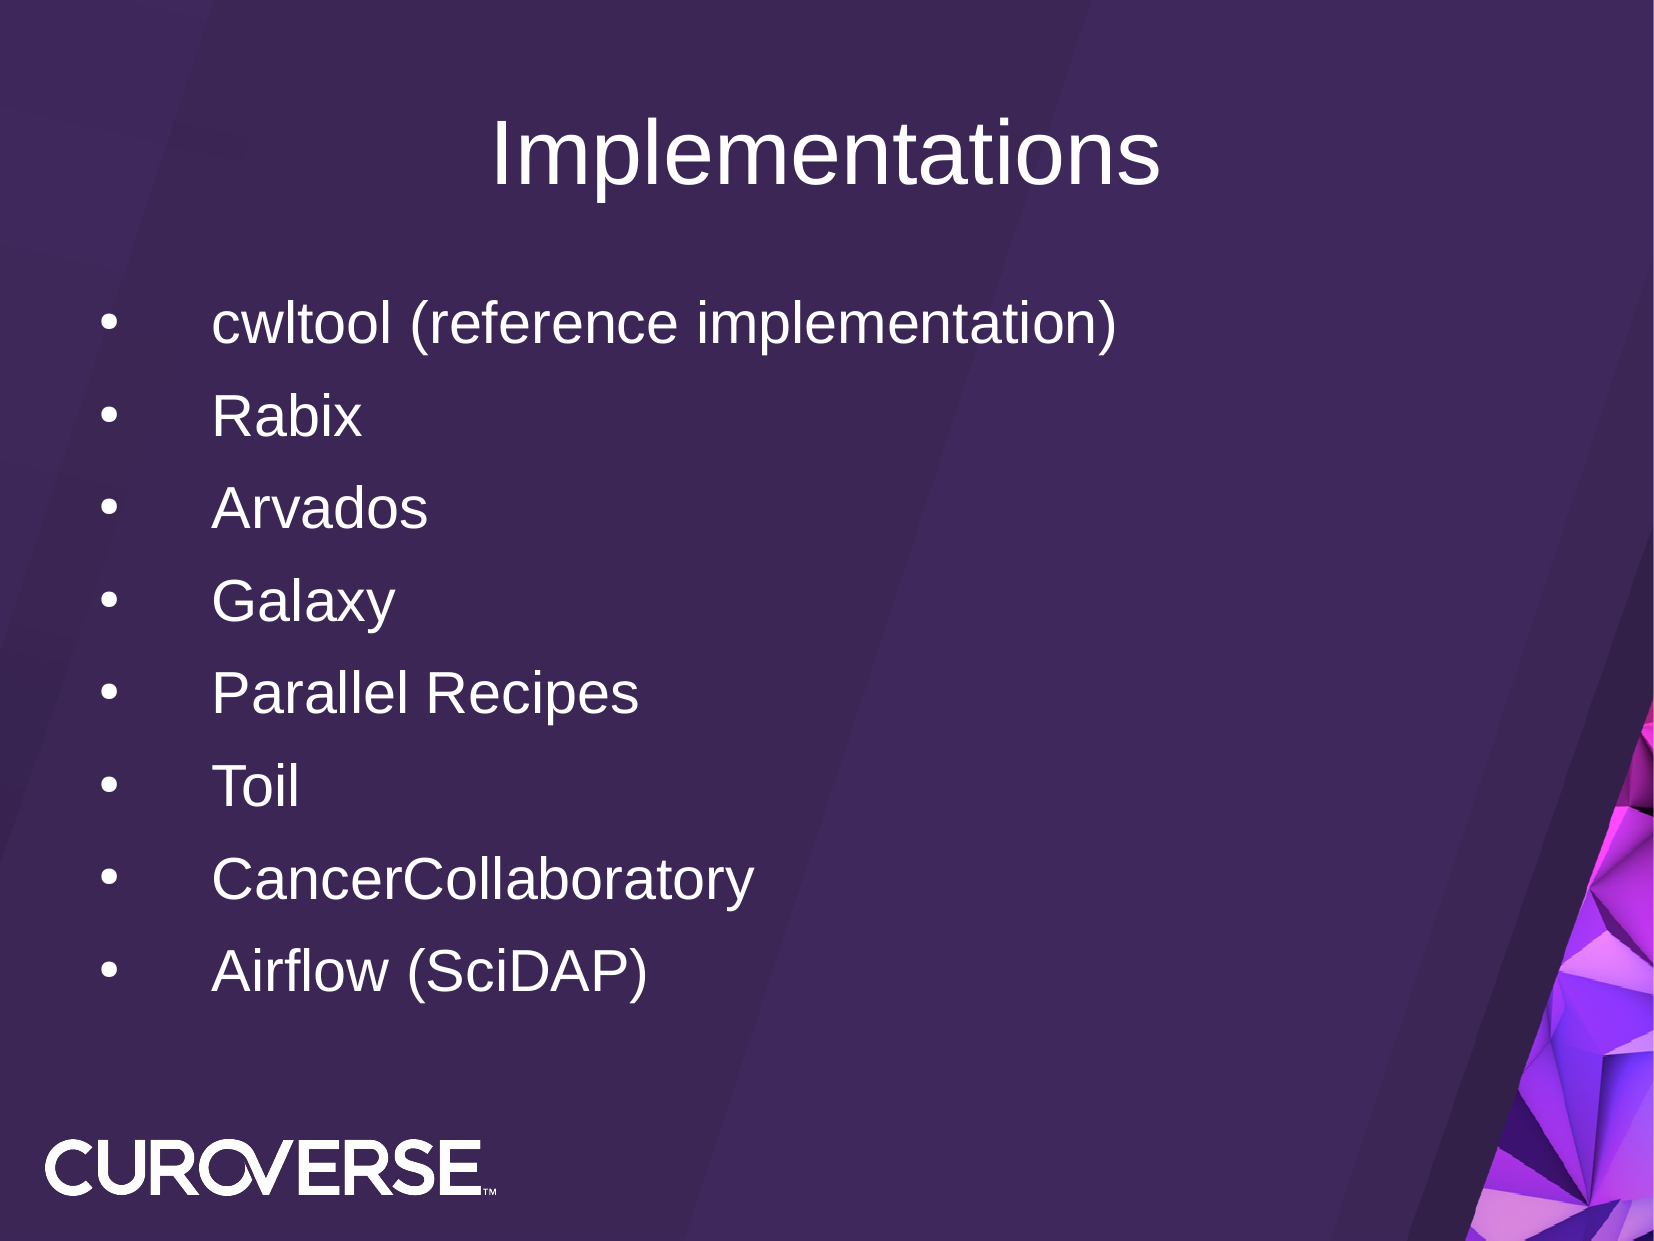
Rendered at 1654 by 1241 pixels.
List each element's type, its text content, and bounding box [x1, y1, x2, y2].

picture [0, 0, 1654, 1241]
list cwltool (reference implementation) Rabix Arvados Galaxy Parallel Recipes Toil CancerCollaboratory Airflow (SciDAP) [82, 290, 1571, 1010]
title Implementations [82, 49, 1571, 257]
